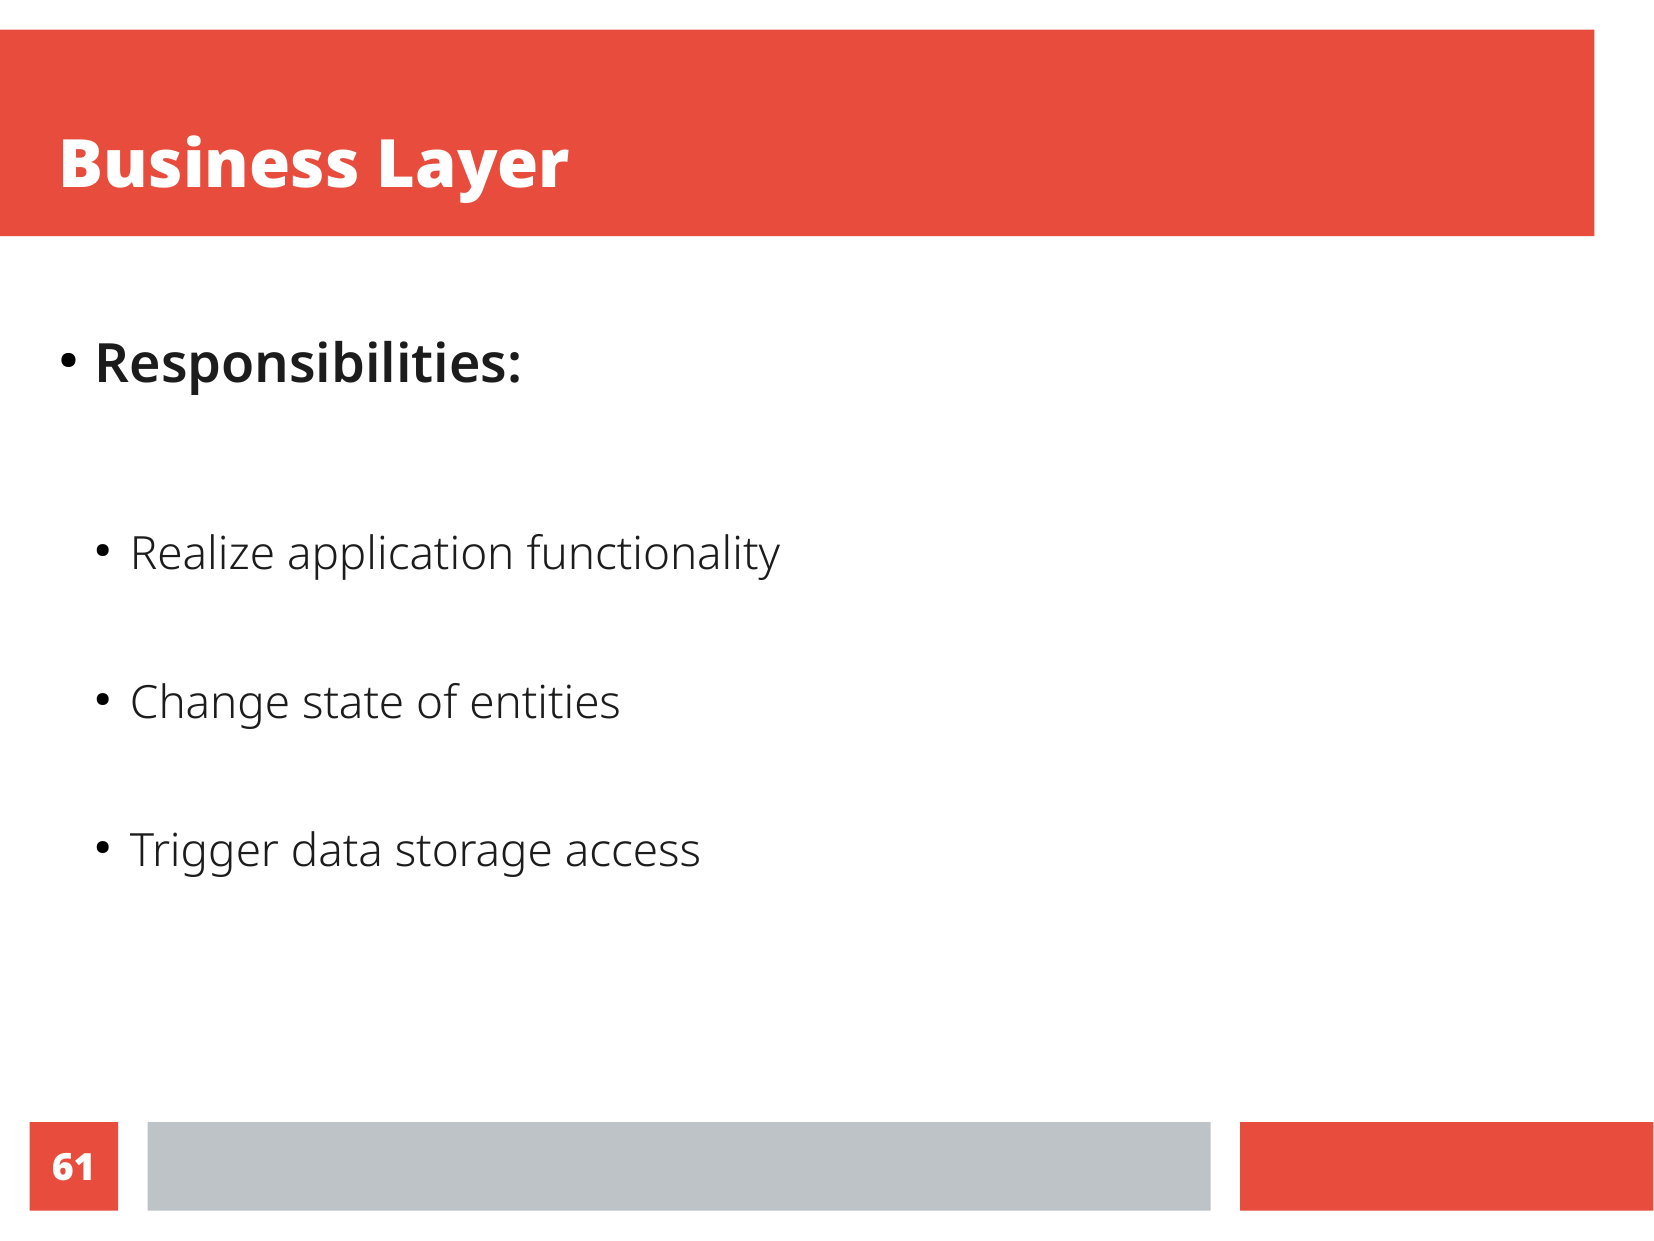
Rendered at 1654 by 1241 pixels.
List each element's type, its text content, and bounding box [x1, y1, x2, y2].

title Business Layer [59, 59, 1595, 207]
list Responsibilities: Realize application functionality Change state of entities Trigger data storage access [59, 324, 1565, 1093]
